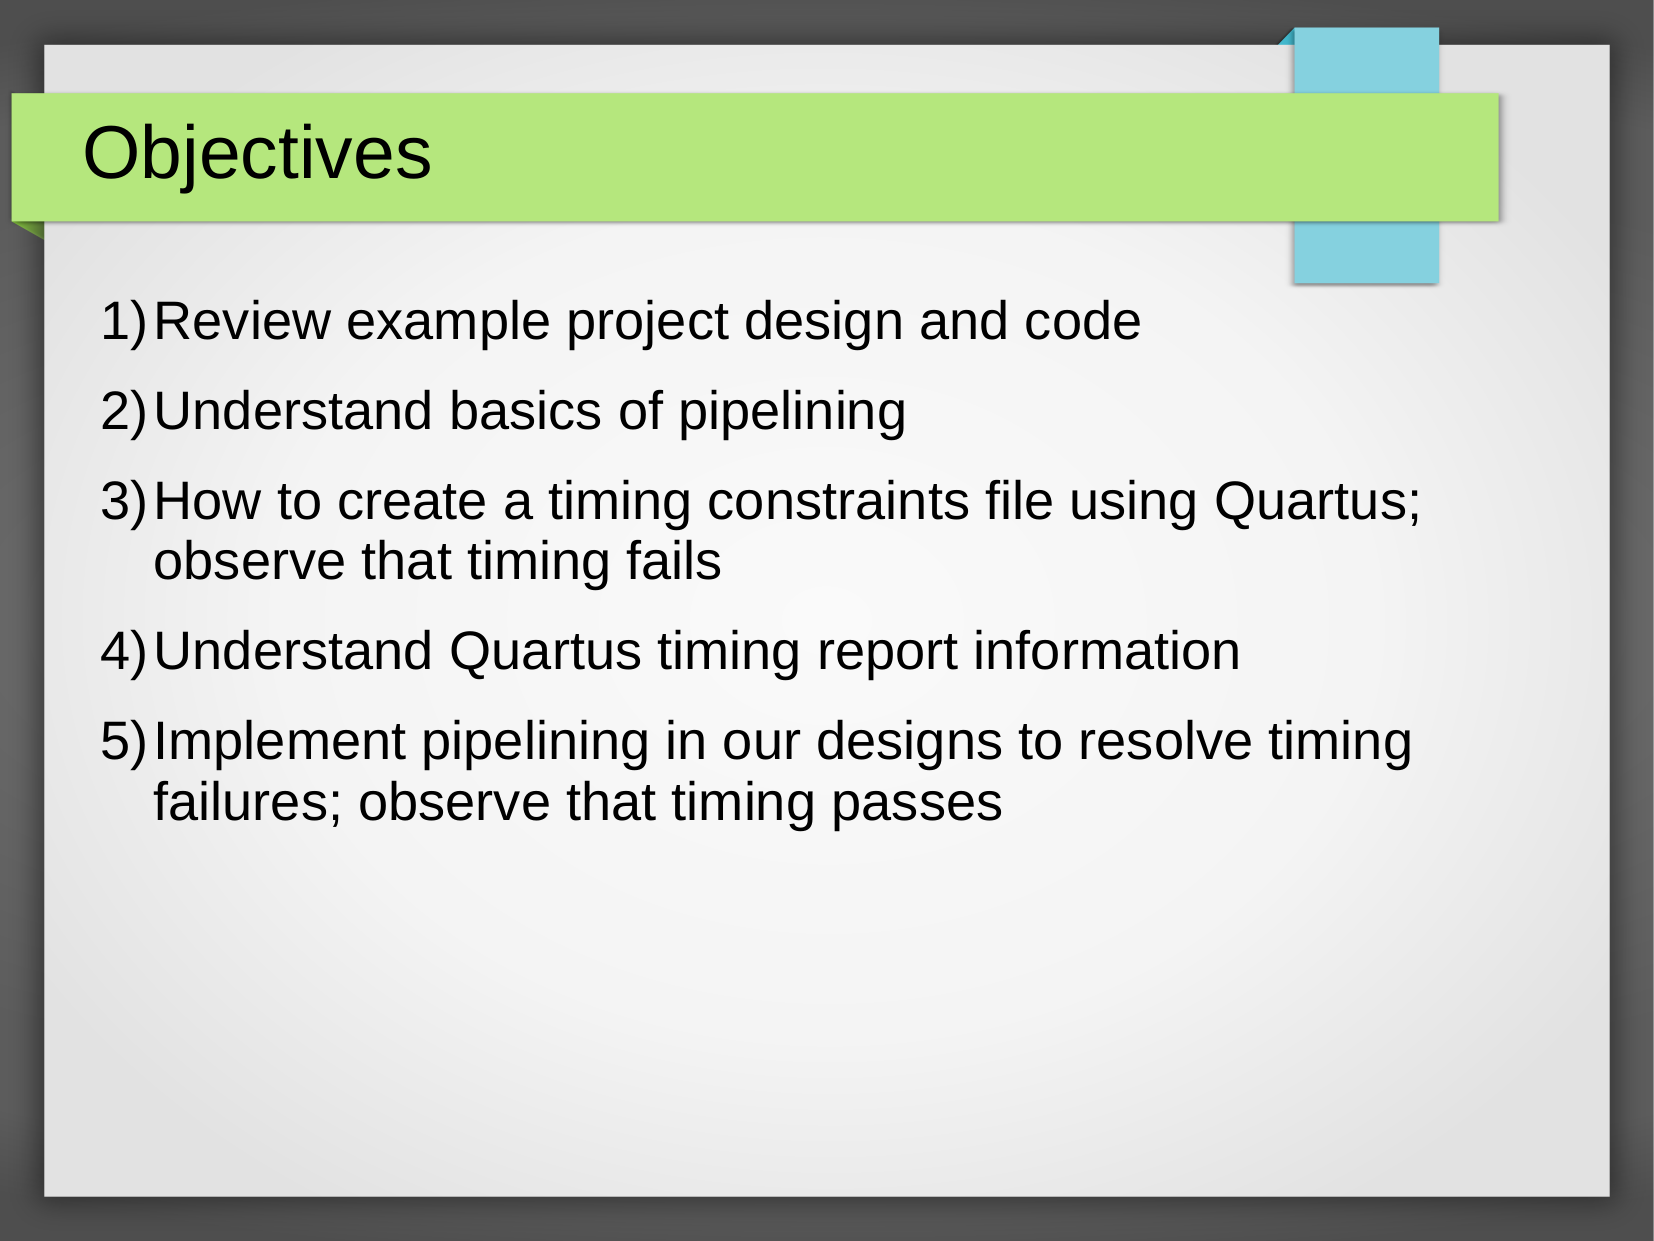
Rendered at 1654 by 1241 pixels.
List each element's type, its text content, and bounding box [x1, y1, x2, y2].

title Objectives [82, 49, 1571, 257]
list Review example project design and code Understand basics of pipelining How to create a timing constraints file using Quartus; observe that timing fails Understand Quartus timing report information Implement pipelining in our designs to resolve timing failures; observe that timing passes [82, 290, 1571, 1010]
picture [0, 0, 1654, 1241]
